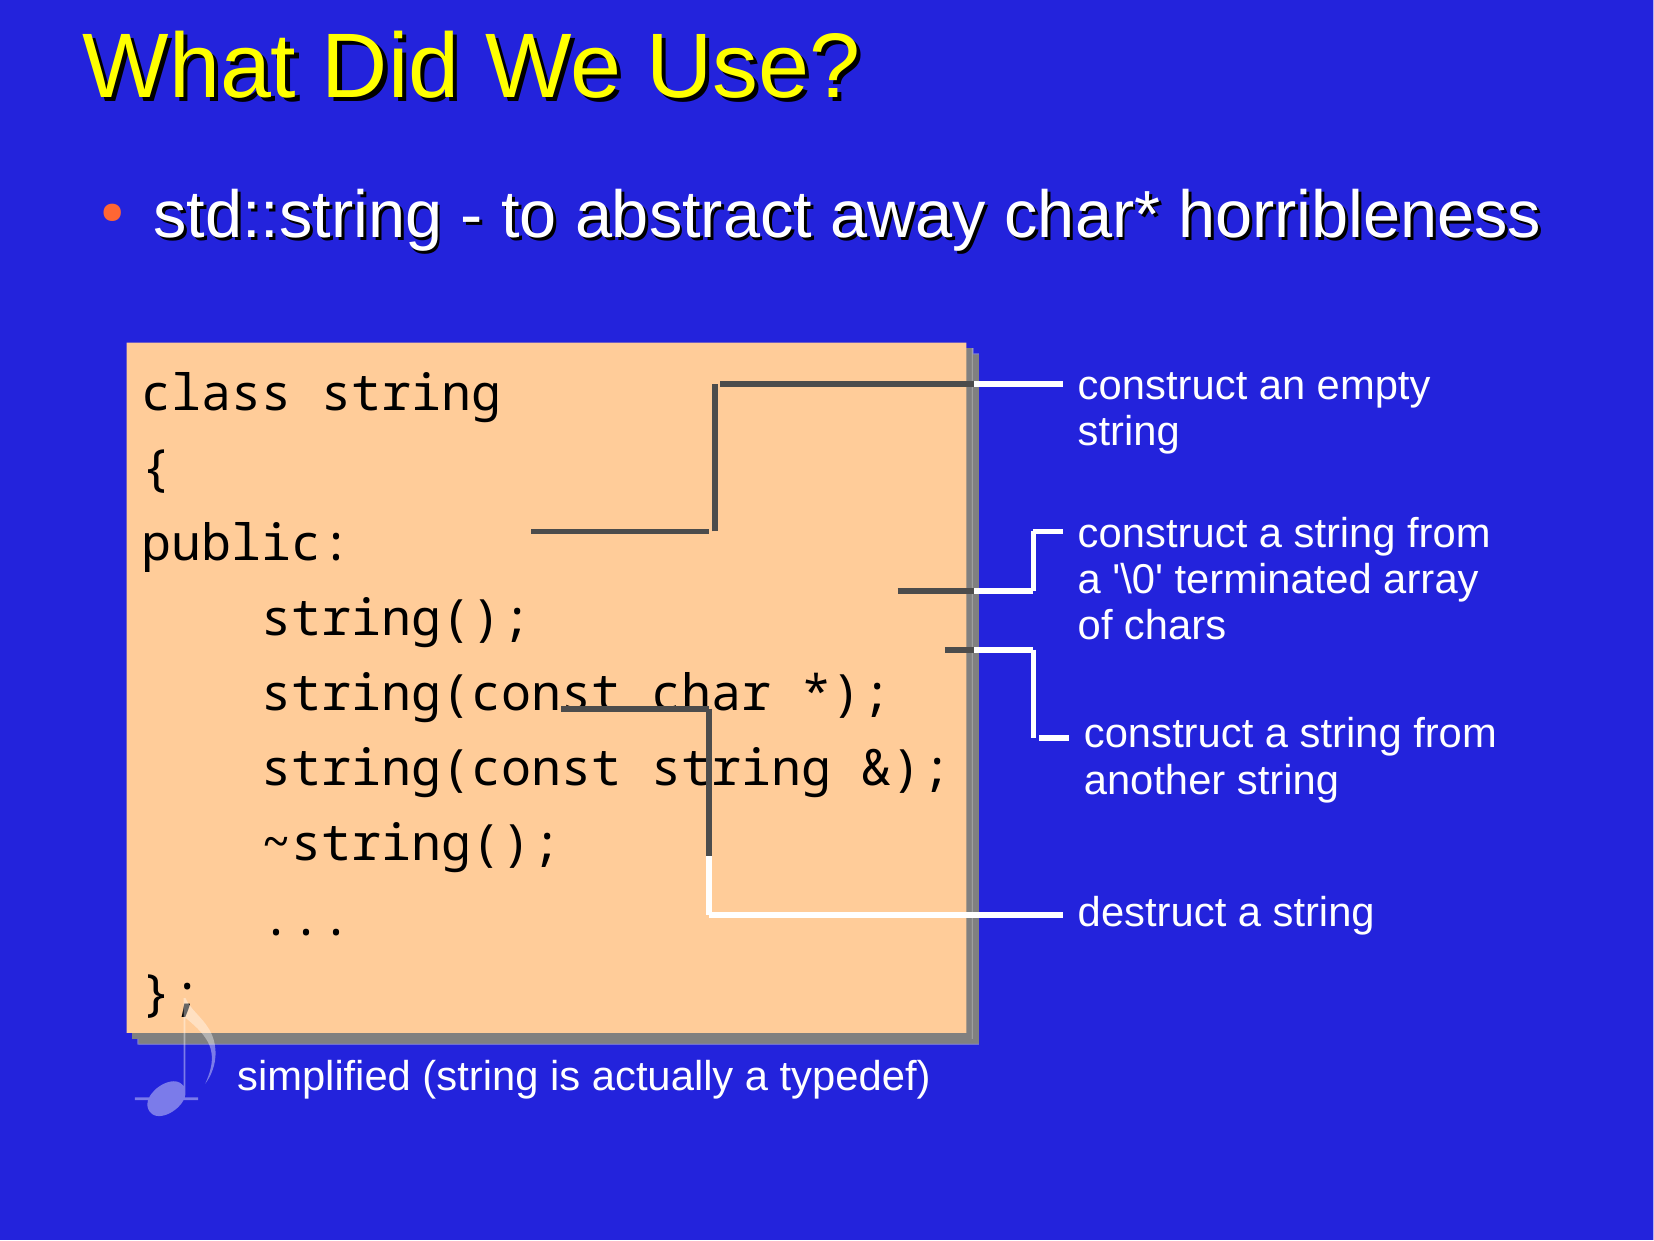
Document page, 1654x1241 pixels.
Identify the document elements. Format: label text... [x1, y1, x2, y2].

text_box construct a string from another string [1068, 702, 1542, 812]
text_box construct a string from a '\0' terminated array of chars [1062, 501, 1536, 658]
text_box [134, 998, 216, 1117]
text_box destruct a string [1062, 881, 1536, 959]
text_box construct an empty string [1062, 354, 1536, 463]
title What Did We Use? [82, 2, 1571, 130]
text_box simplified (string is actually a typedef) [222, 1045, 946, 1123]
text_box class string { public: string(); string(const char *); string(const string &); ~string(); ... }; [126, 342, 967, 1033]
list std::string - to abstract away char* horribleness [82, 177, 1571, 1182]
